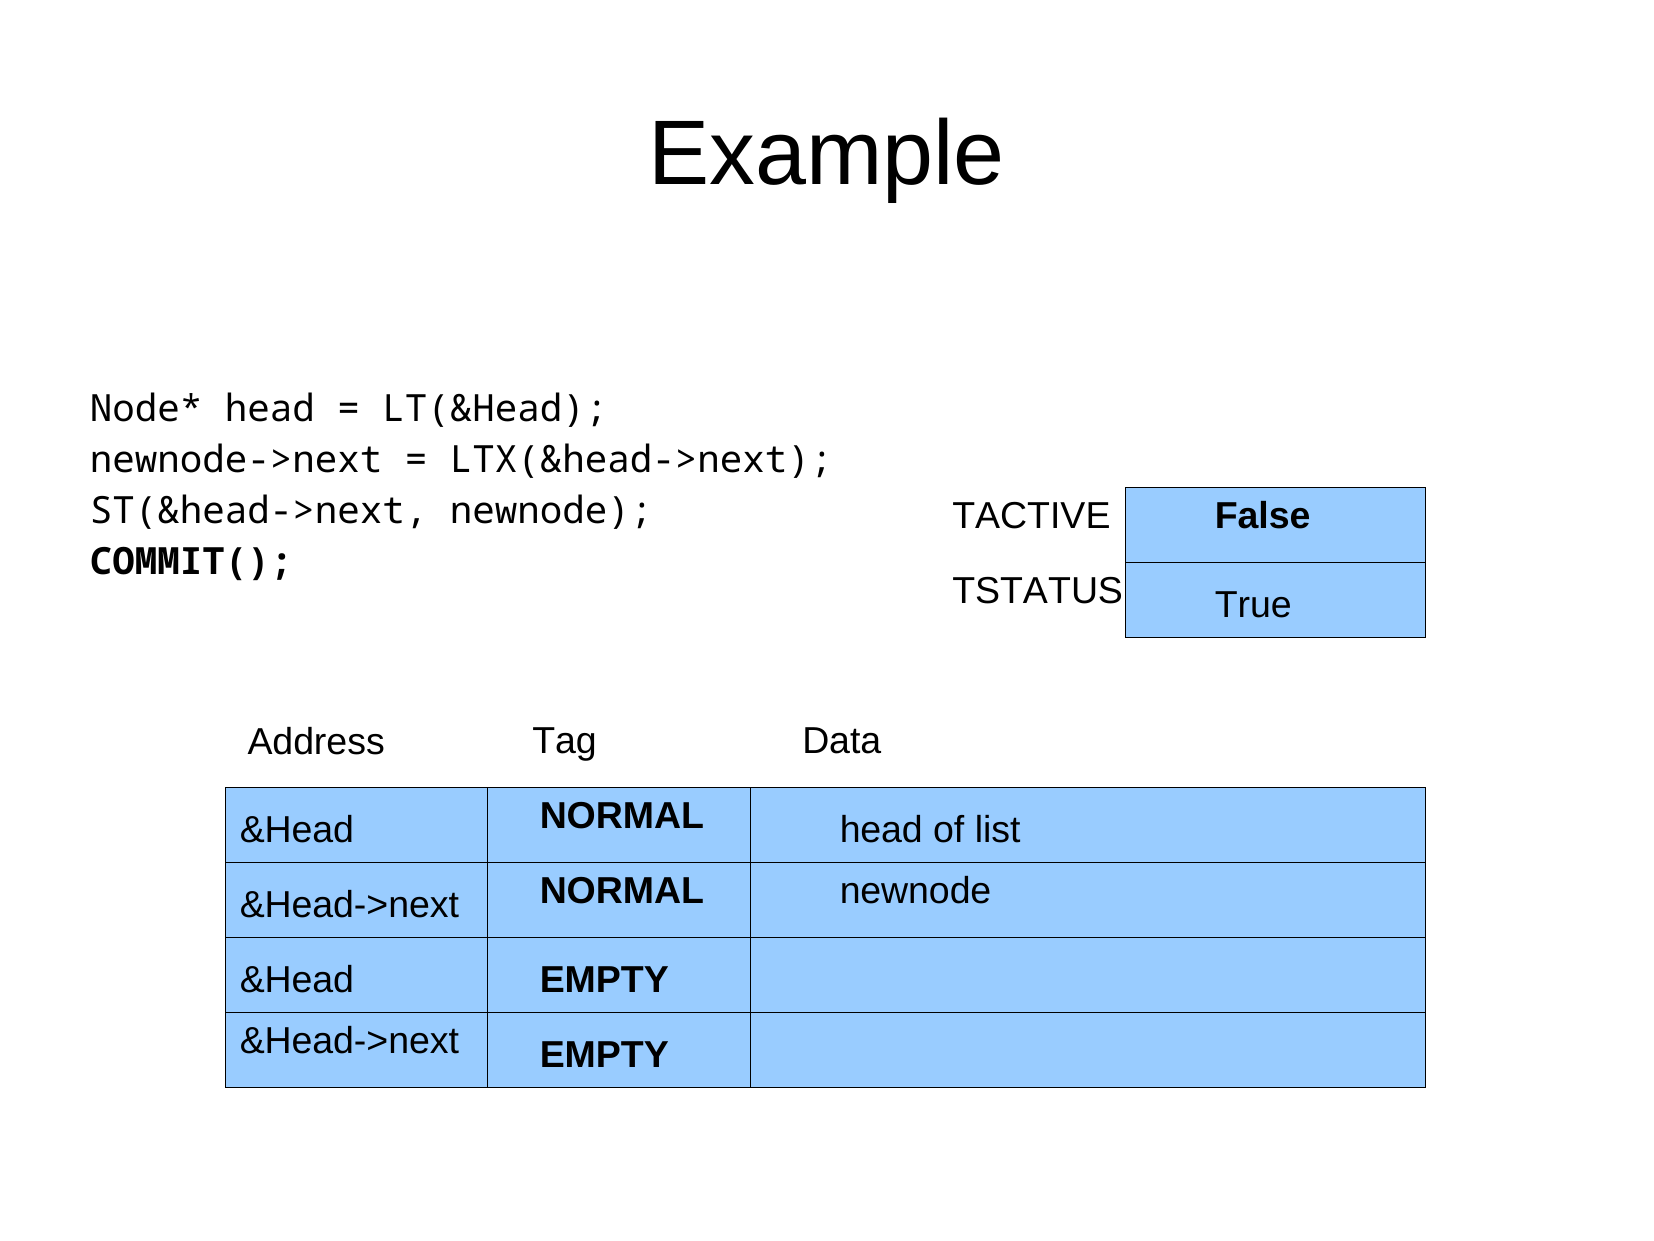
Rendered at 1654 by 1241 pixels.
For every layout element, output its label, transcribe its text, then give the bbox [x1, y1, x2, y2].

title Example [82, 49, 1571, 257]
text_box &Head [225, 801, 349, 863]
text_box Data [787, 712, 882, 775]
text_box newnode [825, 862, 979, 925]
text_box Address [232, 712, 376, 775]
text_box [1125, 487, 1426, 638]
text_box EMPTY [525, 951, 661, 1015]
text_box &Head->next [225, 876, 435, 937]
text_box Tag [517, 712, 601, 775]
text_box False [1200, 487, 1308, 551]
text_box &Head->next [225, 1012, 435, 1075]
text_box head of list [825, 801, 1003, 863]
text_box EMPTY [525, 1025, 661, 1090]
text_box &Head [225, 951, 349, 1012]
text_box TACTIVE [937, 487, 1097, 550]
text_box [751, 750, 1426, 1088]
text_box [225, 787, 487, 1088]
text_box True [1200, 576, 1293, 638]
text_box Node* head = LT(&Head); newnode->next = LTX(&head->next); ST(&head->next, newnode); COMMIT(); [75, 373, 863, 564]
text_box NORMAL [525, 787, 690, 851]
text_box NORMAL [525, 862, 690, 926]
text_box [488, 787, 750, 1088]
text_box TSTATUS [937, 562, 1108, 625]
